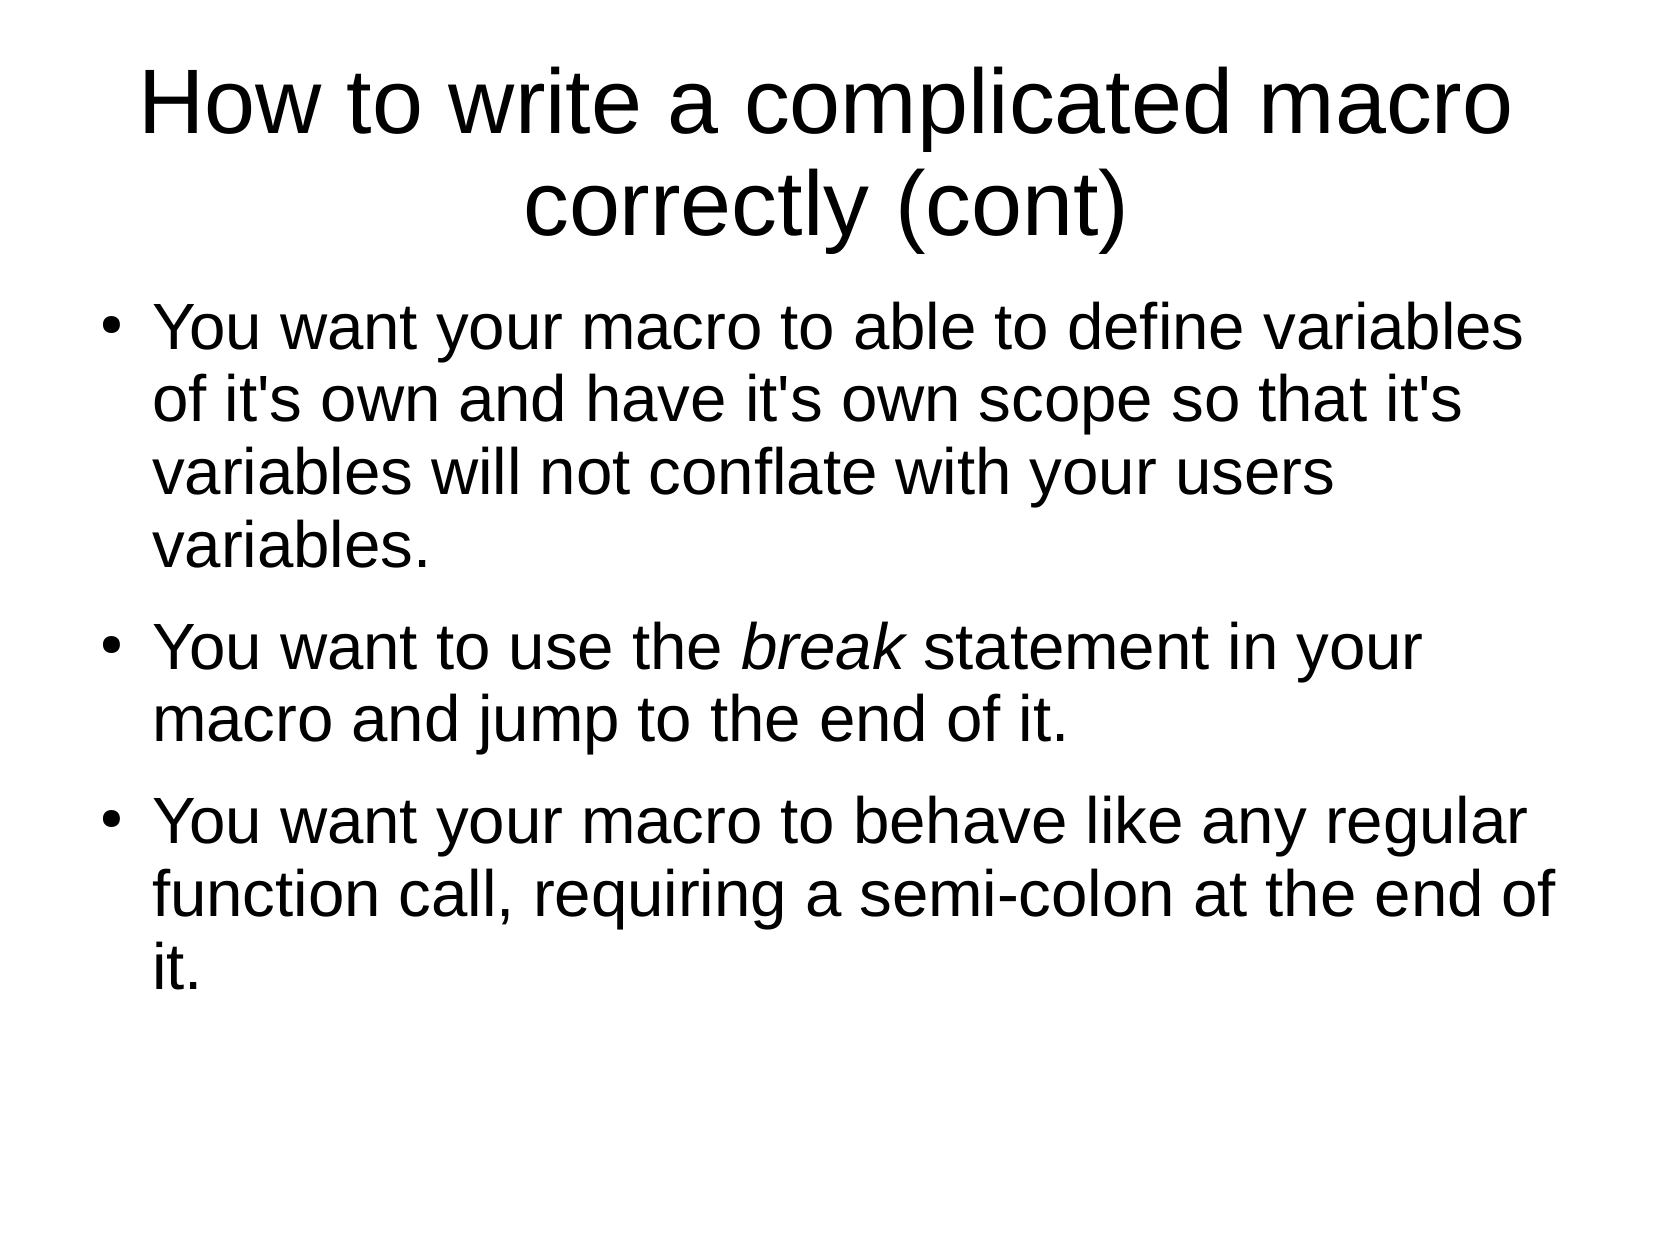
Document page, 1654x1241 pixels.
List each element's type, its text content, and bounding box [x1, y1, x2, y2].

title How to write a complicated macro correctly (cont) [82, 49, 1571, 257]
list You want your macro to able to define variables of it's own and have it's own scope so that it's variables will not conflate with your users variables. You want to use the break statement in your macro and jump to the end of it. You want your macro to behave like any regular function call, requiring a semi-colon at the end of it. [82, 290, 1571, 1010]
